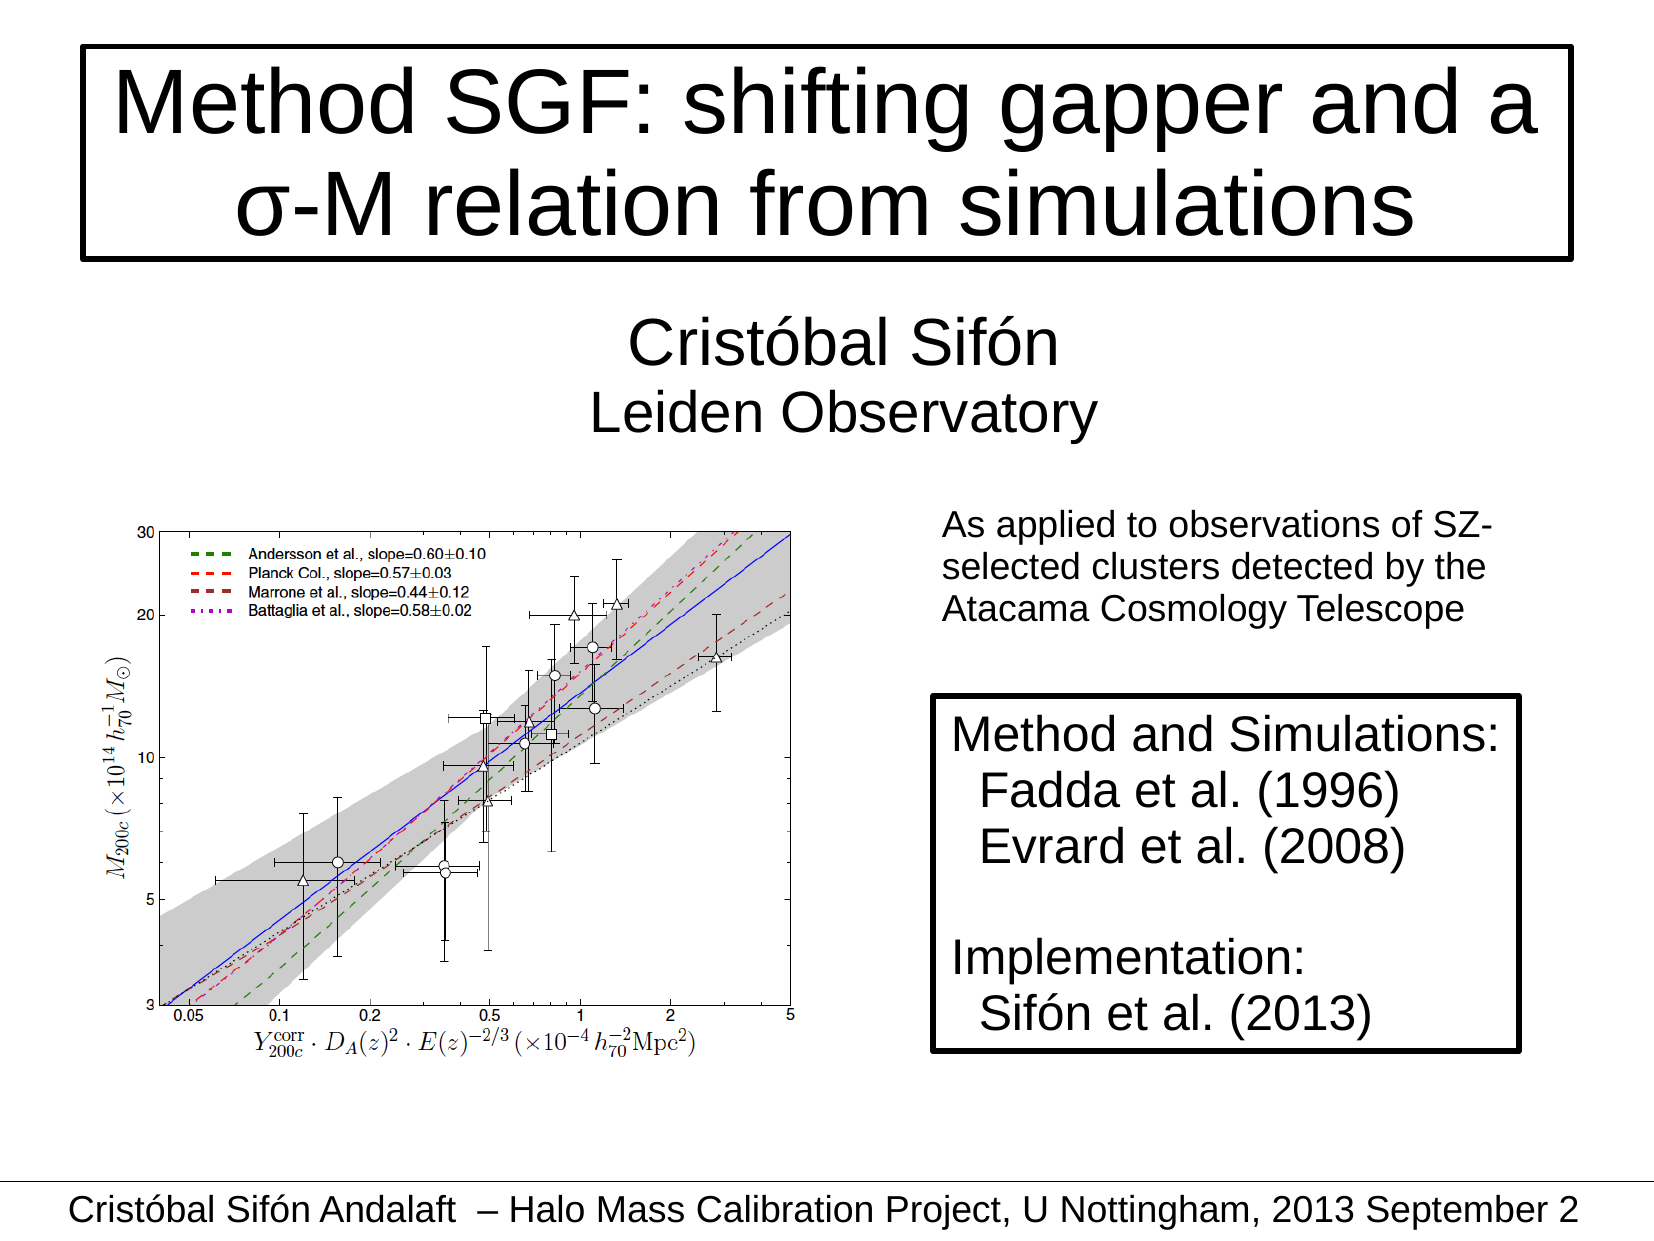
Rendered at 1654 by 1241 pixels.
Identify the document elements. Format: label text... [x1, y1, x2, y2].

text_box Cristóbal Sifón Andalaft – Halo Mass Calibration Project, U Nottingham, 2013 September 2 [53, 1182, 1599, 1238]
title Method SGF: shifting gapper and a σ-M relation from simulations [82, 46, 1571, 260]
text_box As applied to observations of SZ-selected clusters detected by the Atacama Cosmology Telescope [927, 496, 1530, 637]
title Cristóbal Sifón Leiden Observatory [484, 283, 1205, 467]
text_box Method and Simulations: Fadda et al. (1996) Evrard et al. (2008) Implementation: Sifón et al. (2013) [933, 695, 1519, 1052]
picture [94, 519, 804, 1066]
